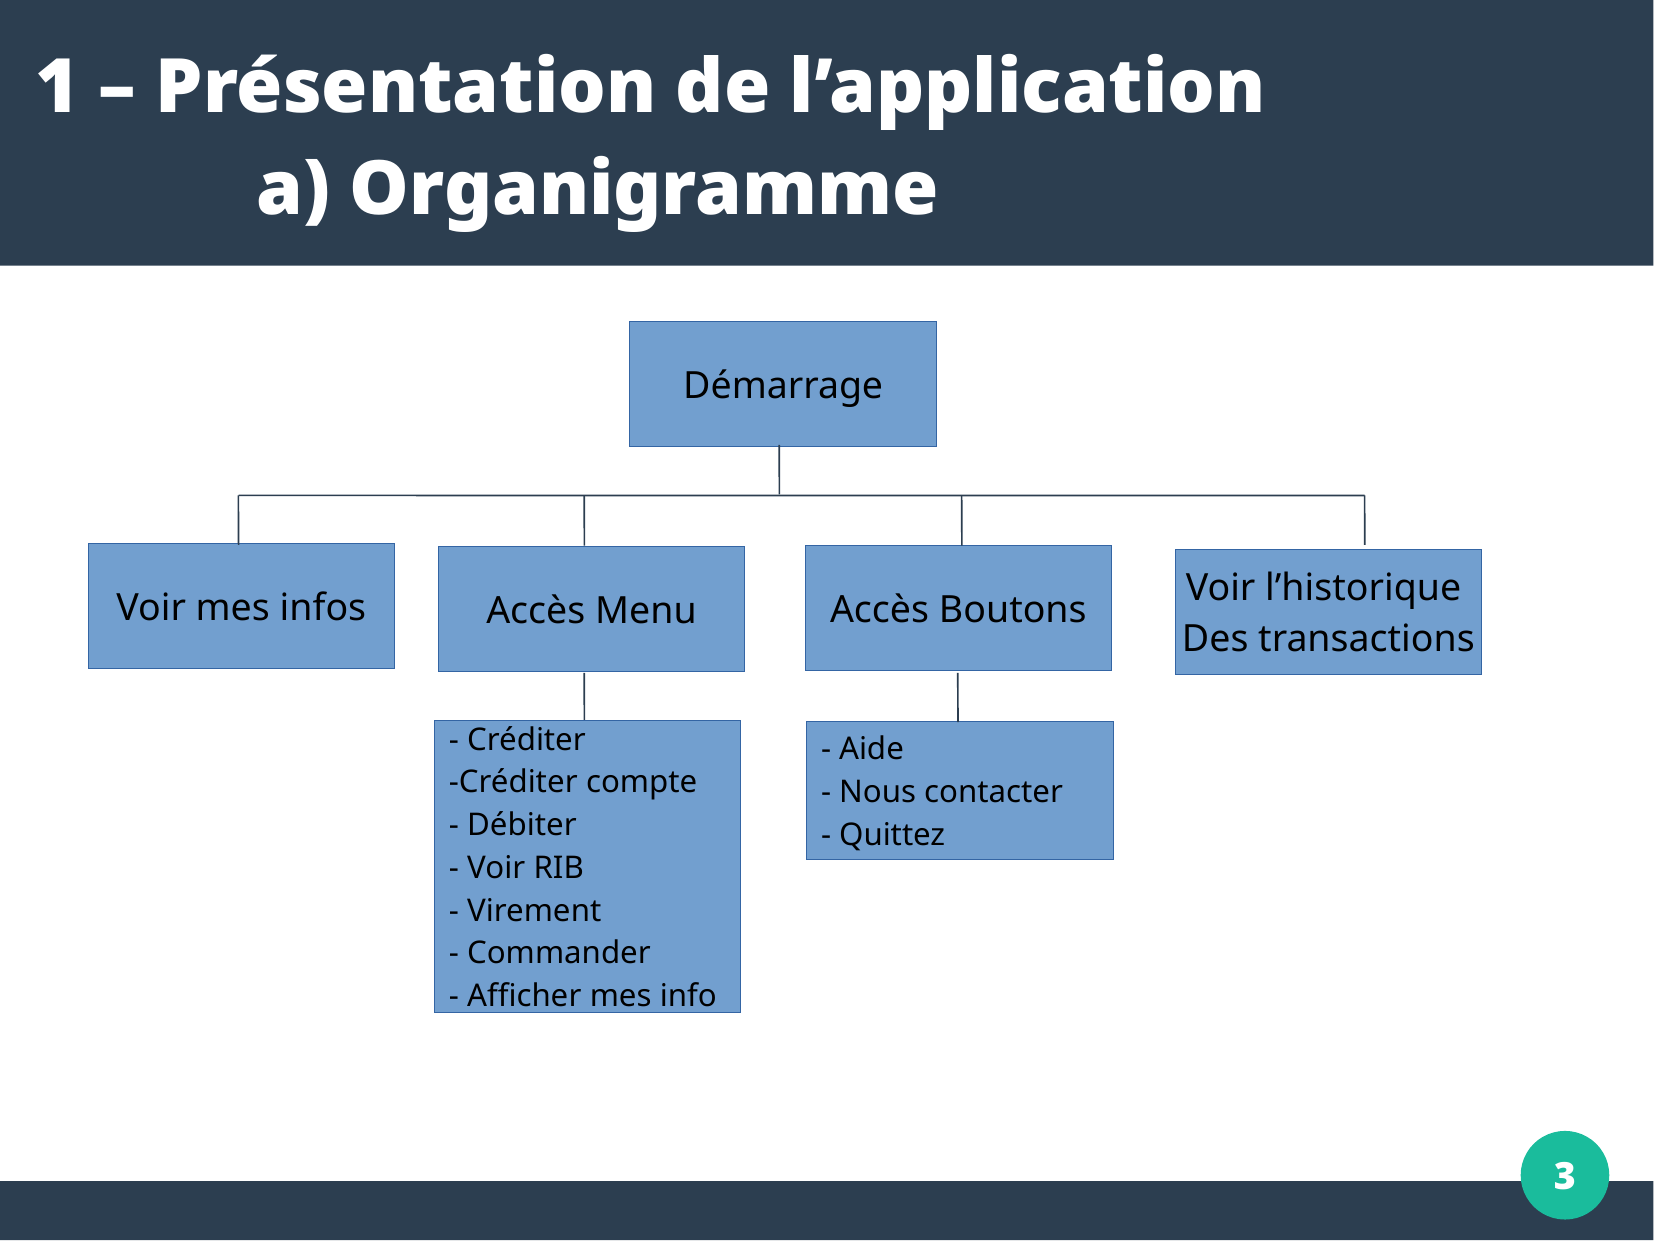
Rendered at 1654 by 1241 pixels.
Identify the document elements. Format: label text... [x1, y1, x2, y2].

text_box Voir l’historique Des transactions [1175, 549, 1482, 675]
text_box Démarrage [629, 321, 937, 447]
text_box Voir mes infos [88, 543, 395, 669]
text_box - Créditer -Créditer compte - Débiter - Voir RIB - Virement - Commander - Afficher mes info [434, 720, 741, 1013]
title 1 – Présentation de l’application a) Organigramme [35, 39, 1571, 229]
text_box - Aide - Nous contacter - Quittez [806, 721, 1114, 860]
text_box Accès Boutons [805, 545, 1112, 671]
text_box Accès Menu [438, 546, 745, 672]
